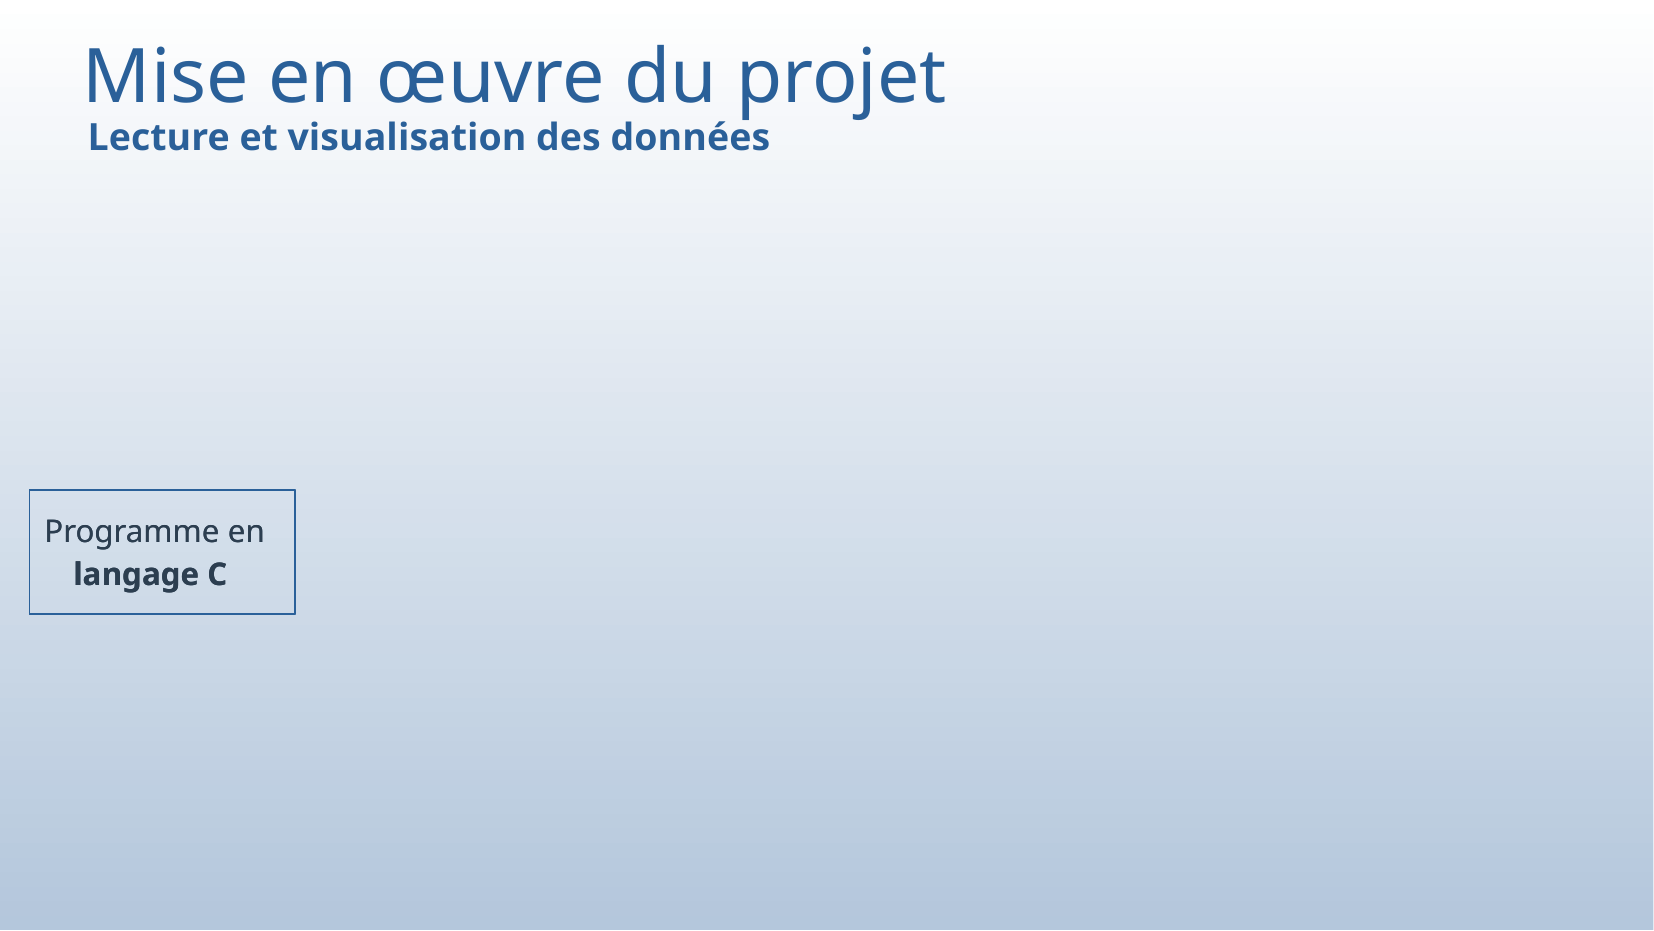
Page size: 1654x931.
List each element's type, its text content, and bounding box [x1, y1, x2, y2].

text_box Lecture et visualisation des données [0, 106, 863, 165]
title Mise en œuvre du projet [82, 0, 1571, 151]
text_box Programme en langage C [29, 490, 296, 615]
text_box [59, 224, 1595, 931]
